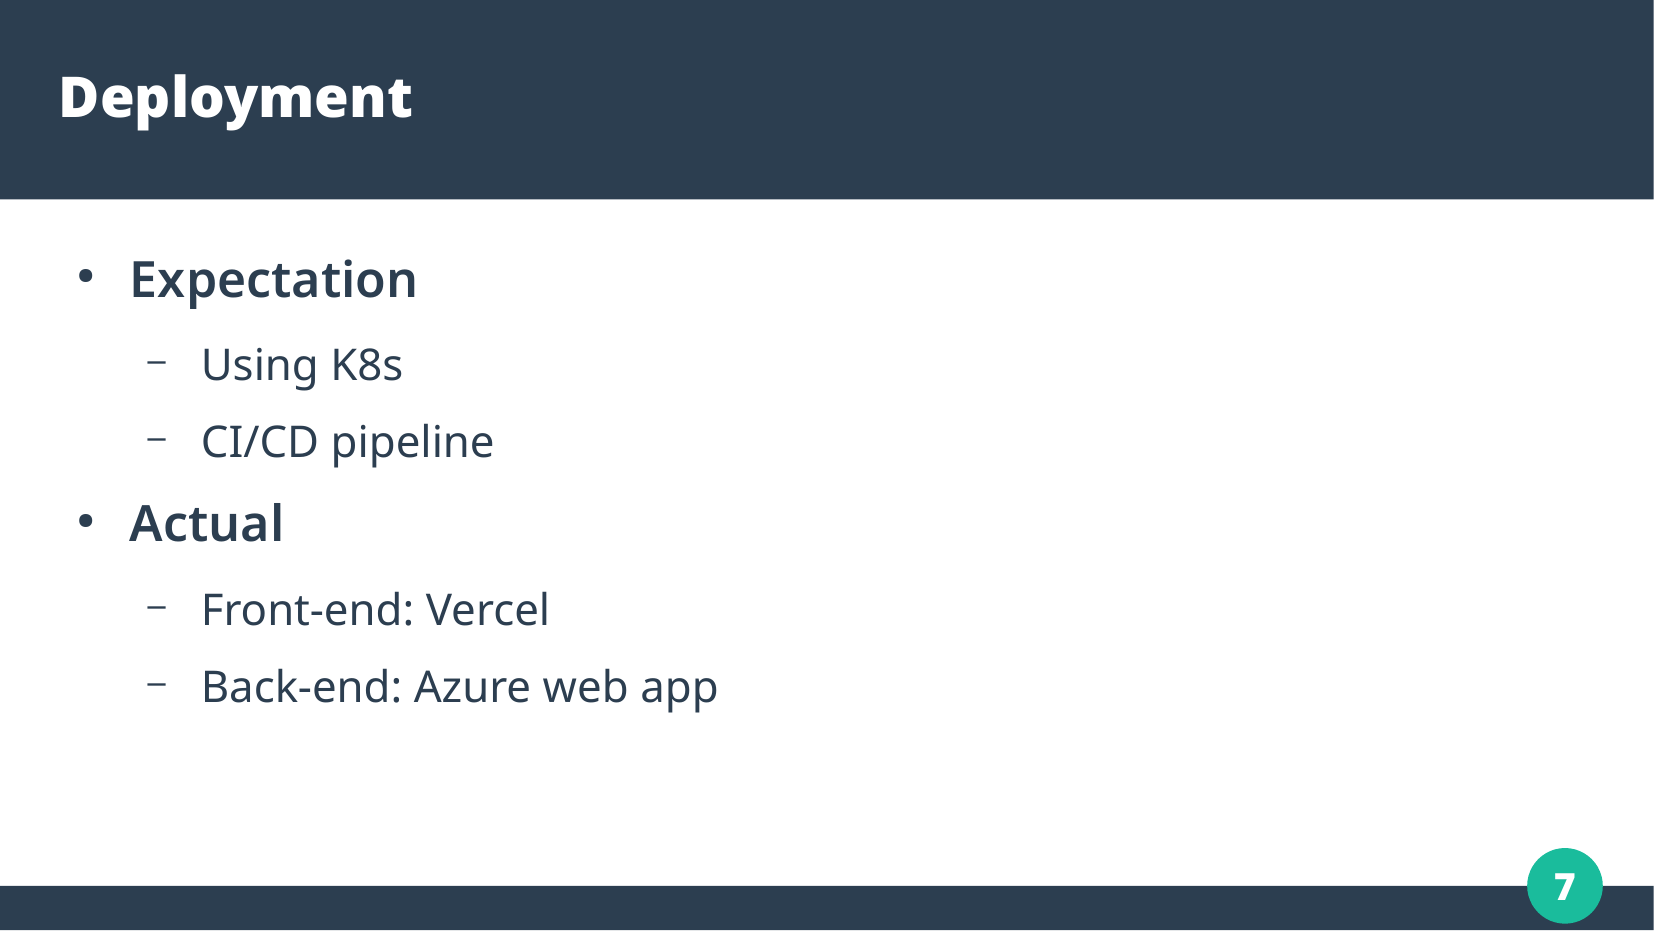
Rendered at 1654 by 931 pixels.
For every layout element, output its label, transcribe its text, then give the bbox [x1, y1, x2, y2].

list Expectation Using K8s CI/CD pipeline Actual Front-end: Vercel Back-end: Azure web app [59, 243, 1595, 864]
title Deployment [59, 37, 1595, 155]
